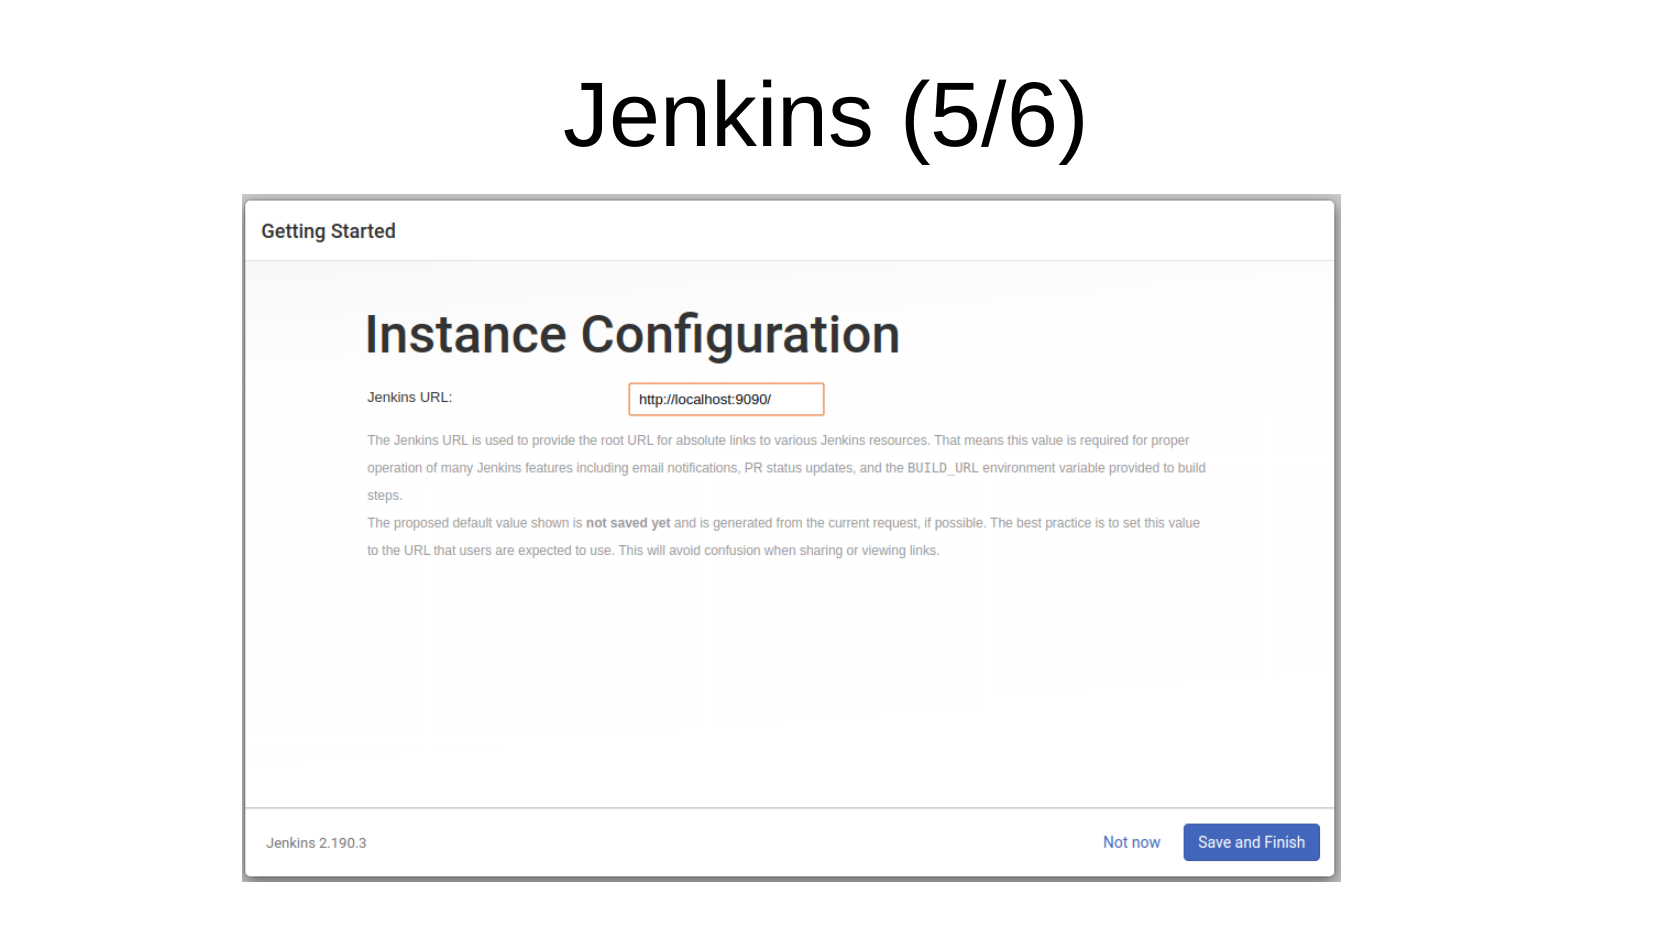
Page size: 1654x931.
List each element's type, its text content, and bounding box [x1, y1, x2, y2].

title Jenkins (5/6) [82, 37, 1571, 193]
picture [242, 194, 1341, 882]
